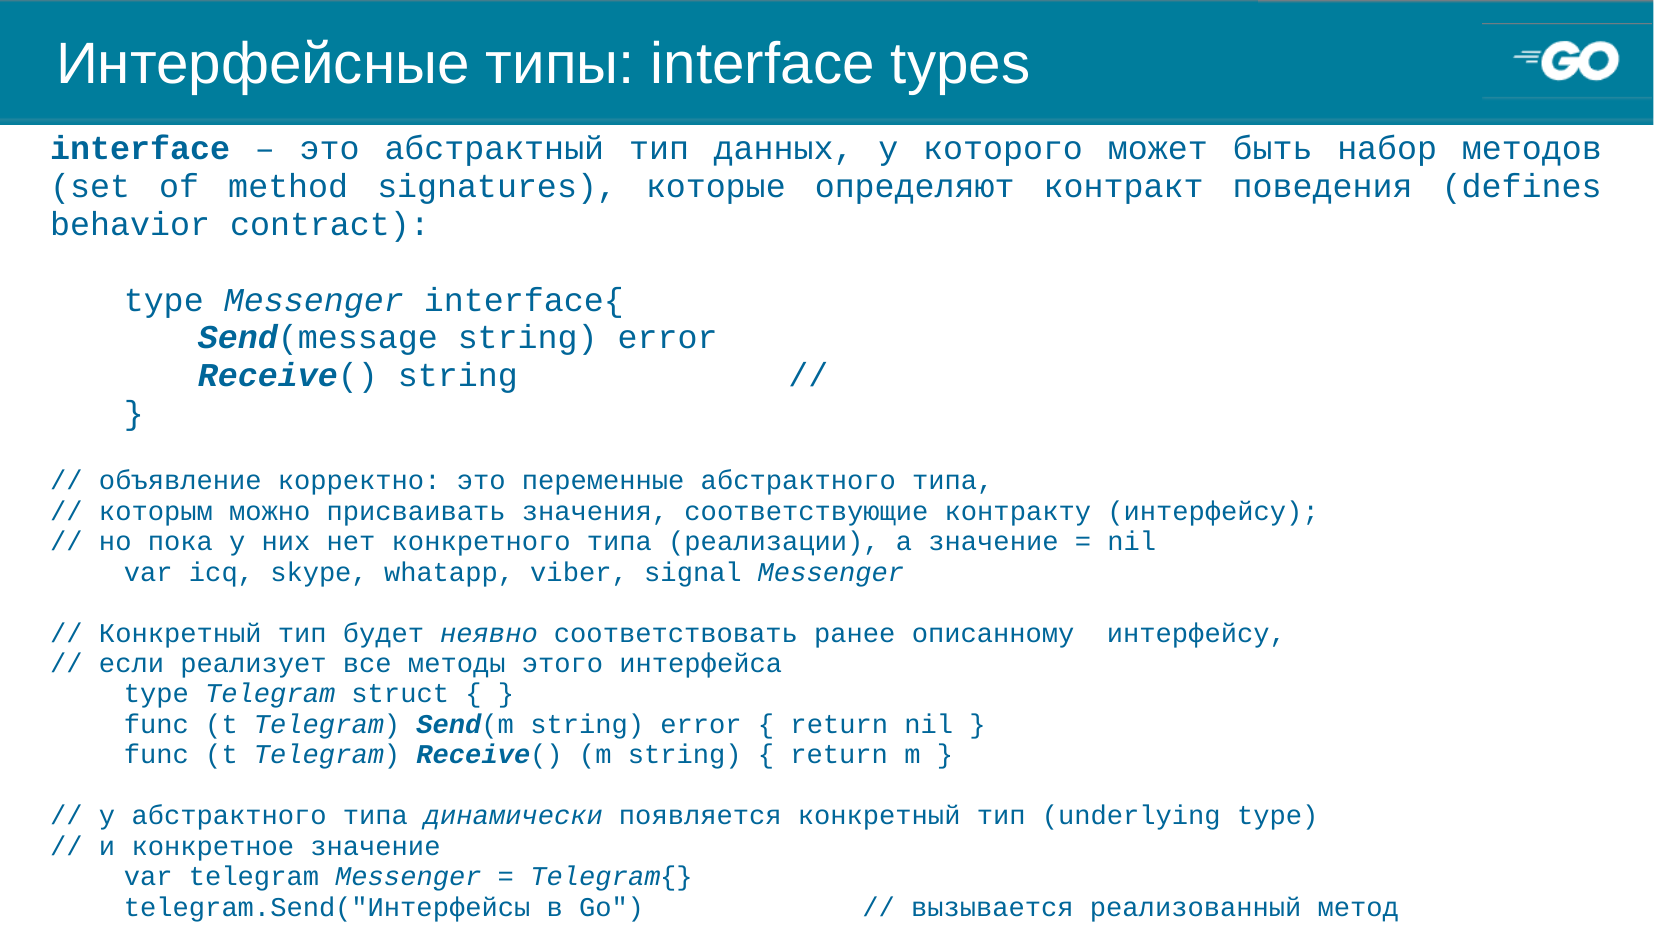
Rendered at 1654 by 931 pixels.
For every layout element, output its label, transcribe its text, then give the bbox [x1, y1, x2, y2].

text_box interface – это абстрактный тип данных, у которого может быть набор методов (set of method signatures), которые определяют контракт поведения (defines behavior contract): type Messenger interface{ Send(message string) error Receive() string // } // объявление корректно: это переменные абстрактного типа, // которым можно присваивать значения, соответствующие контракту (интерфейсу); // но пока у них нет конкретного типа (реализации), а значение = nil var icq, skype, whatapp, viber, signal Messenger // Конкретный тип будет неявно соответствовать ранее описанному интерфейсу, // если реализует все методы этого интерфейса type Telegram struct { } func (t Telegram) Send(m string) error { return nil } func (t Telegram) Receive() (m string) { return m } // у абстрактного типа динамически появляется конкретный тип (underlying type) // и конкретное значение var telegram Messenger = Telegram{} telegram.Send("Интерфейсы в Go") // вызывается реализованный метод [35, 124, 1619, 931]
picture [1542, 41, 1619, 81]
text_box Интерфейсные типы: interface types [41, 23, 1495, 104]
